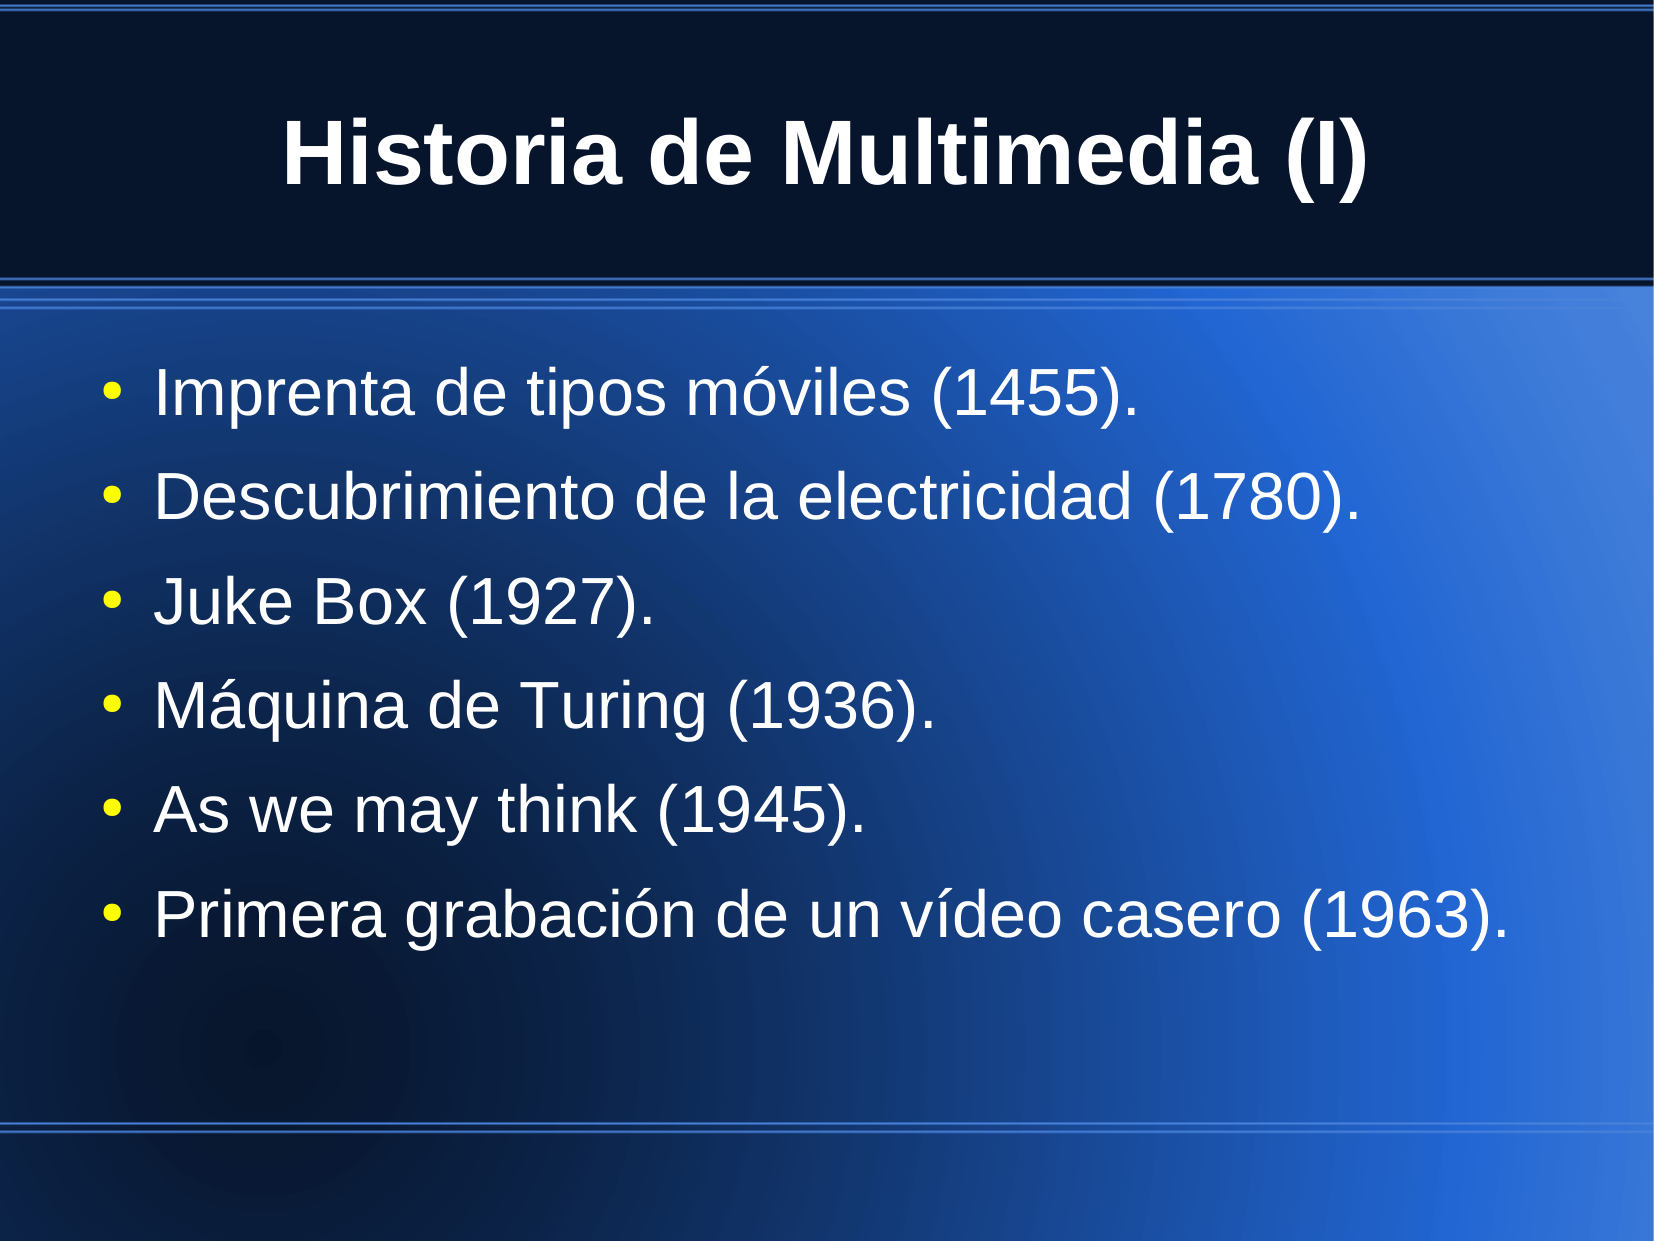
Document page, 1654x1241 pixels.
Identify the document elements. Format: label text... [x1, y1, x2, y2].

title Historia de Multimedia (I) [82, 49, 1571, 257]
picture [0, 0, 1654, 1241]
list Imprenta de tipos móviles (1455). Descubrimiento de la electricidad (1780). Juke Box (1927). Máquina de Turing (1936). As we may think (1945). Primera grabación de un vídeo casero (1963). [82, 355, 1571, 1058]
